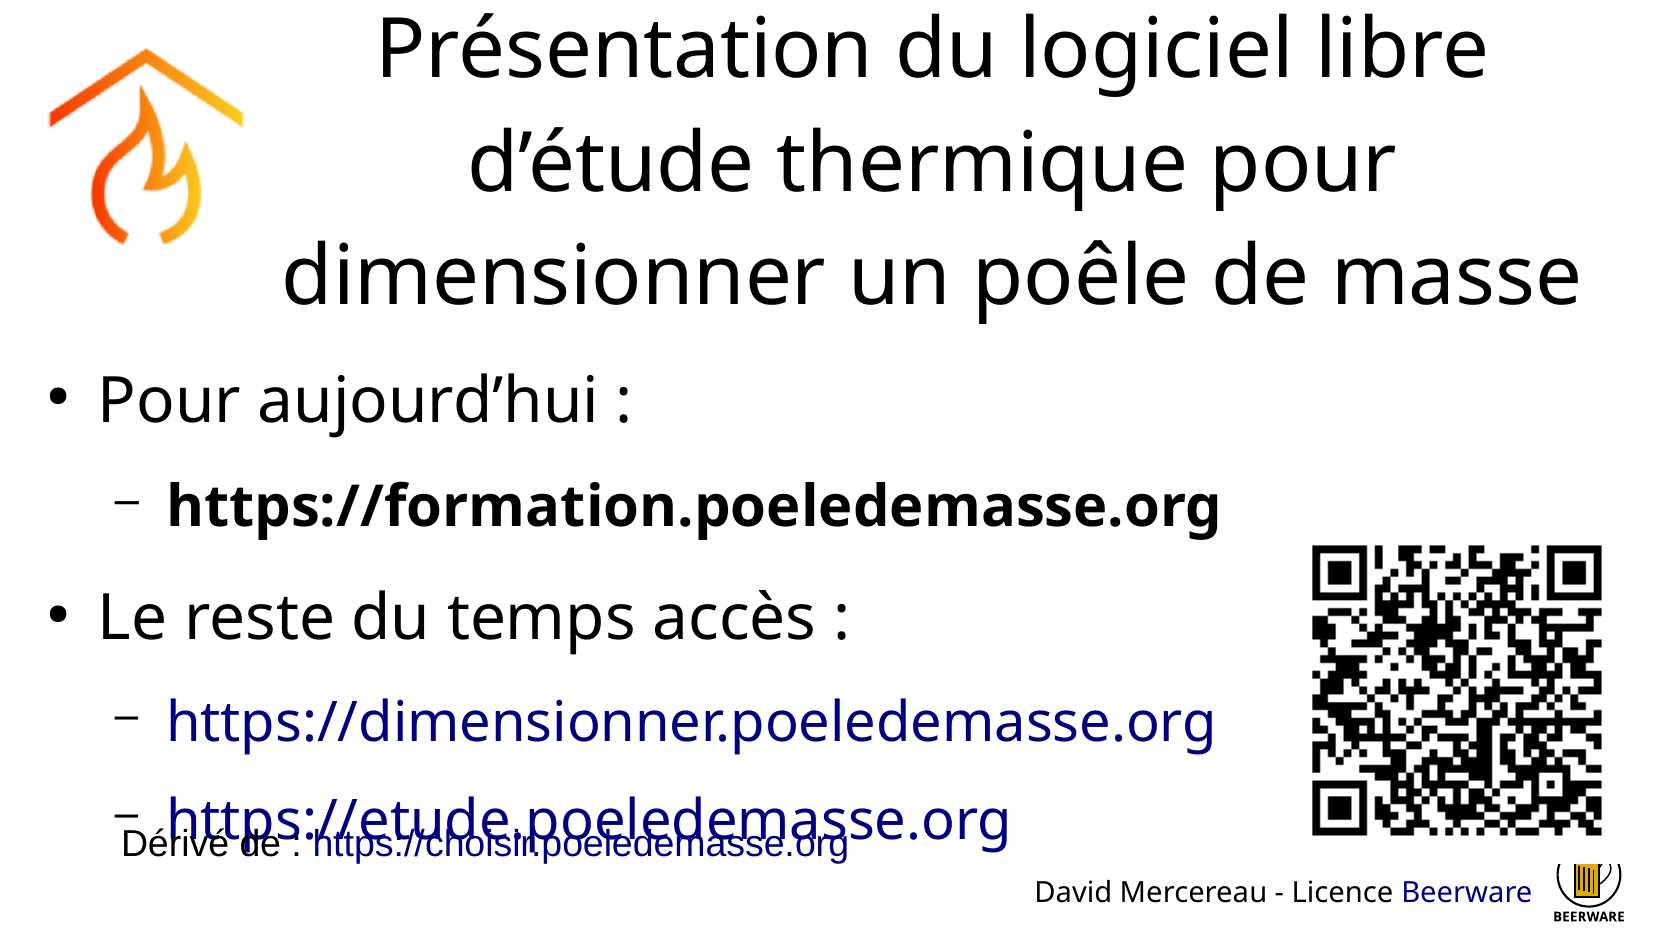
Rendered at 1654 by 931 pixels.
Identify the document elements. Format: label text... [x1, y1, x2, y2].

text_box Dérivé de : https://choisir.poeledemasse.org [106, 814, 957, 875]
picture [1286, 519, 1630, 864]
title Présentation du logiciel libre d’étude thermique pour dimensionner un poêle de masse [259, 0, 1606, 326]
list Pour aujourd’hui : https://formation.poeledemasse.org Le reste du temps accès : https://dimensionner.poeledemasse.org https://etude.poeledemasse.org [29, 354, 1495, 857]
picture [47, 47, 246, 246]
